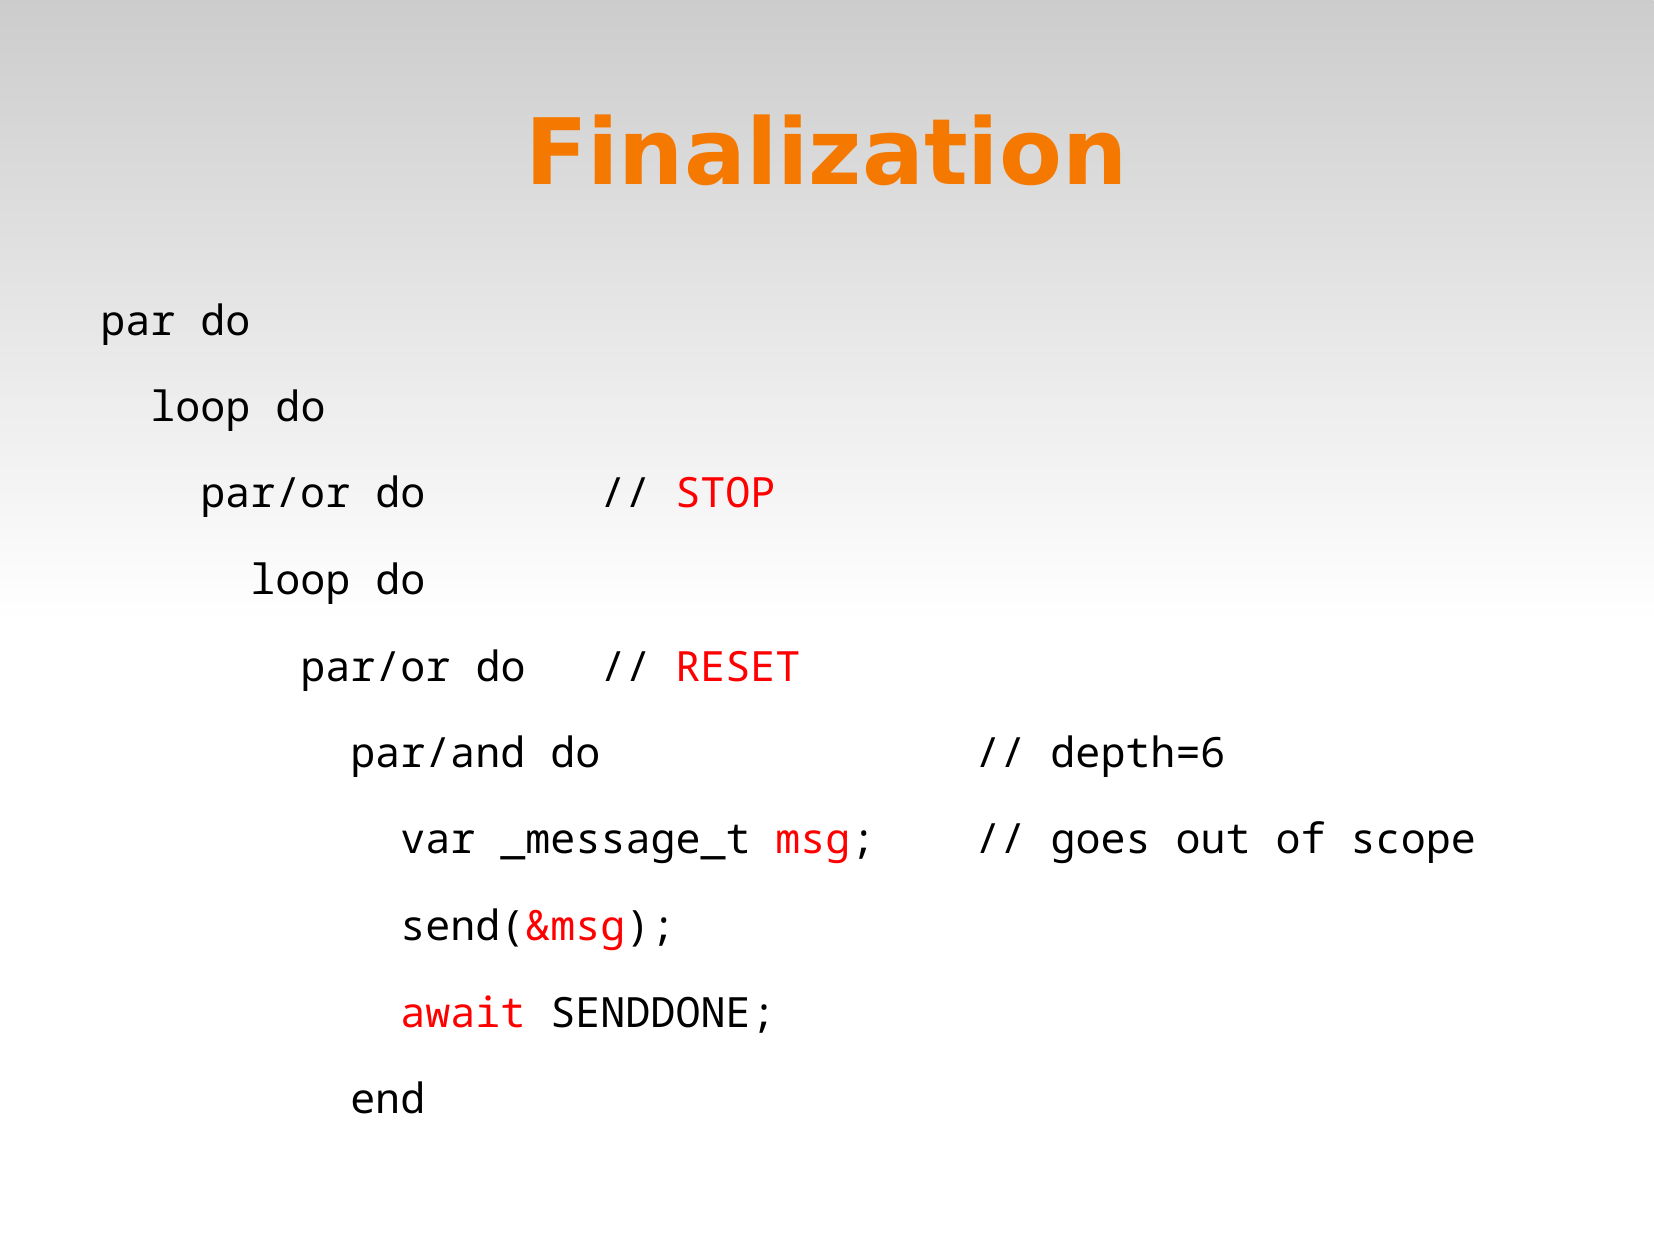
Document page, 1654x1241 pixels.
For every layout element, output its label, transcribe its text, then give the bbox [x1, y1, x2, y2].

list par do loop do par/or do // STOP loop do par/or do // RESET par/and do // depth=6 var _message_t msg; // goes out of scope send(&msg); await SENDDONE; end ERR : line 183 : call requires `finalize´ [82, 290, 1571, 1198]
title Finalization [82, 49, 1571, 257]
